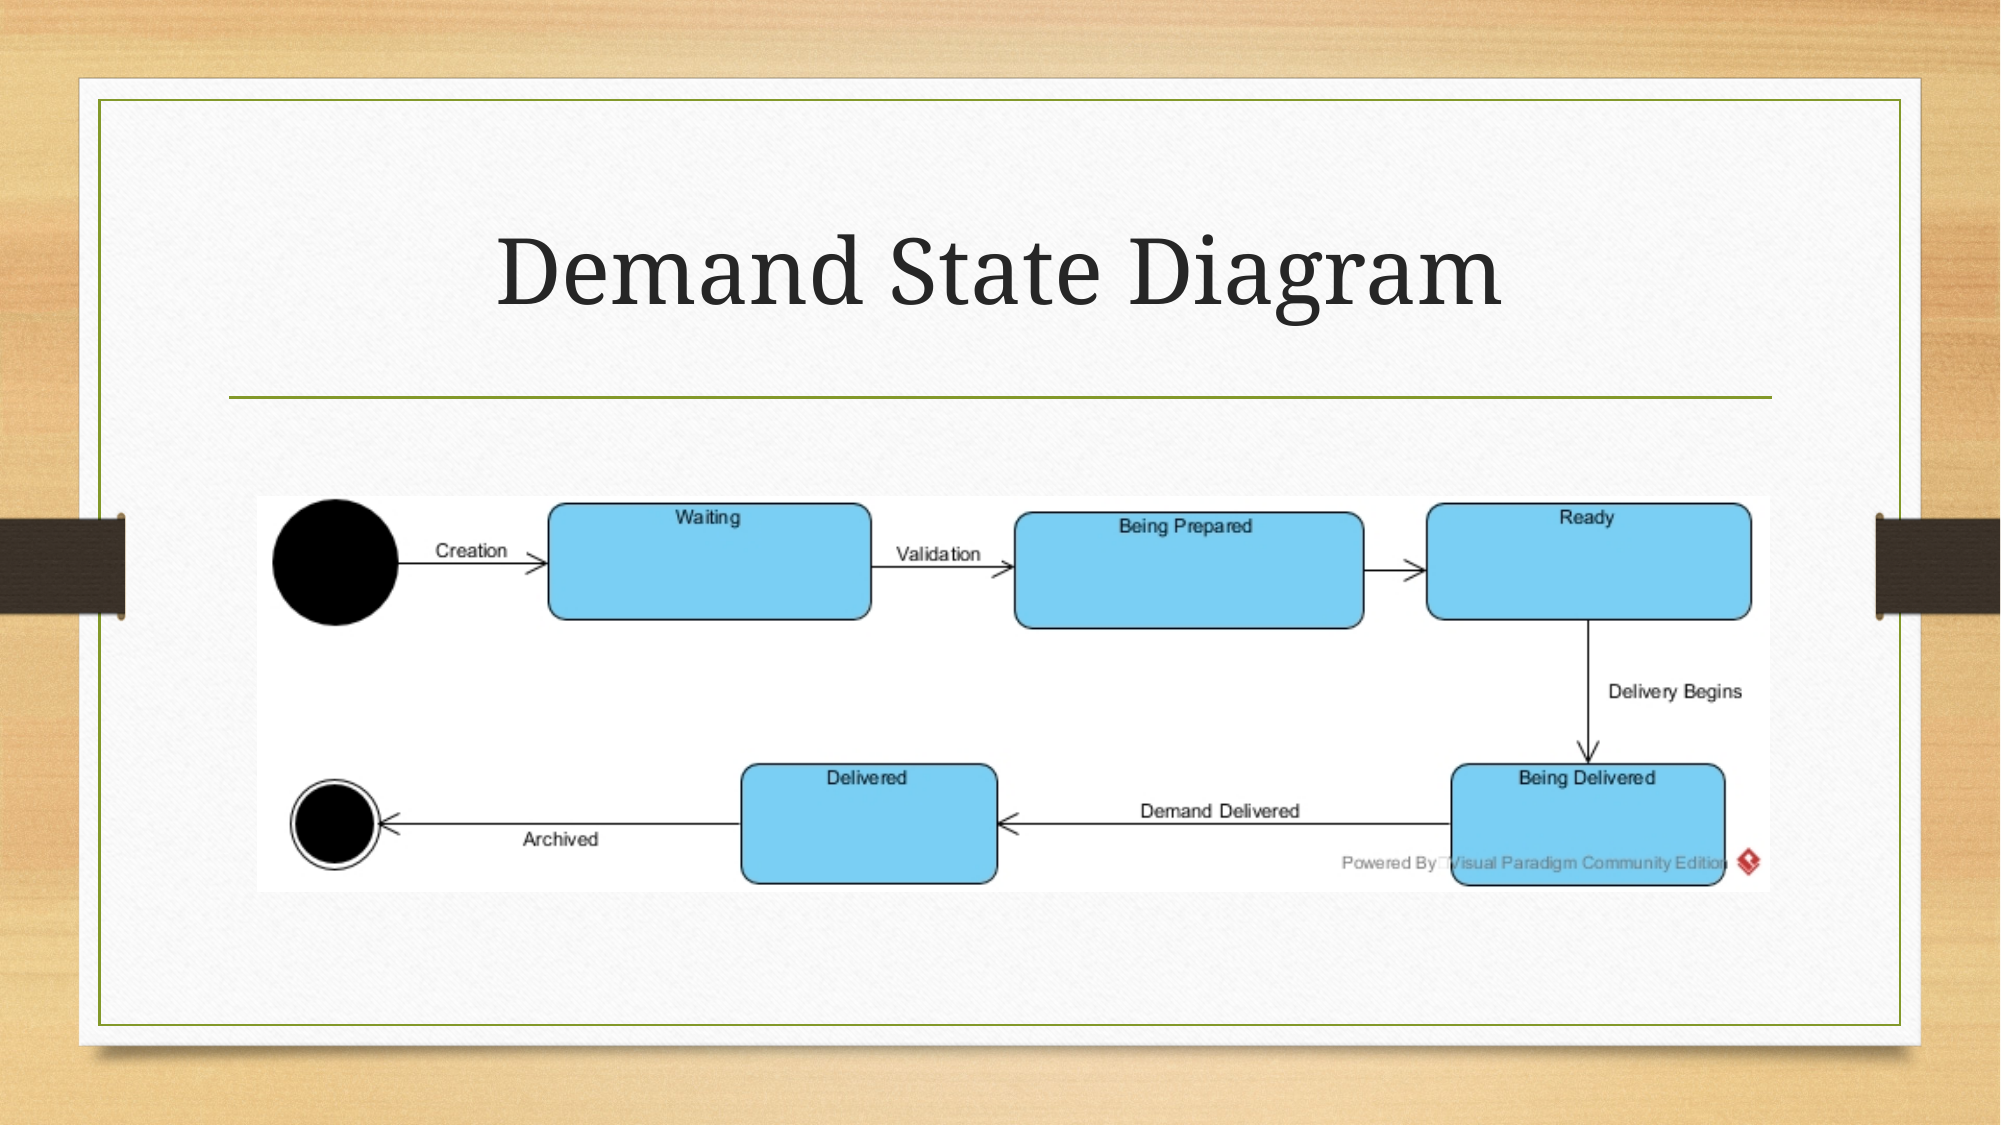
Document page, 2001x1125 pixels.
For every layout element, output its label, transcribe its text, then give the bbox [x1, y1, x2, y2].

picture [257, 496, 1770, 892]
title Demand State Diagram [212, 161, 1788, 376]
